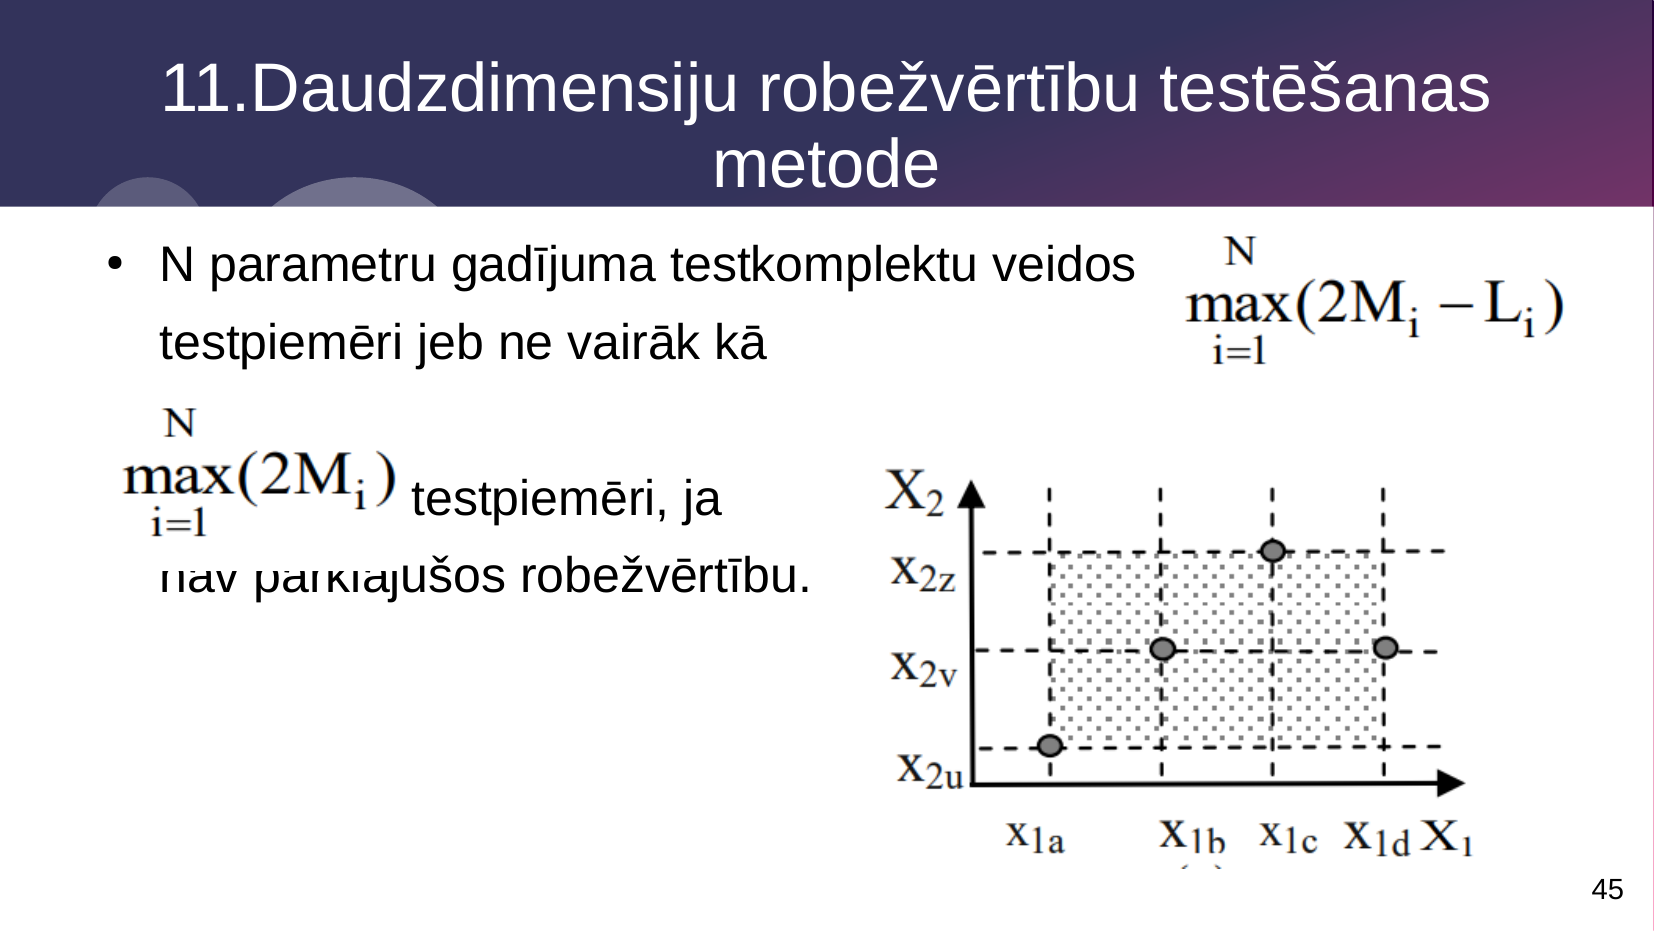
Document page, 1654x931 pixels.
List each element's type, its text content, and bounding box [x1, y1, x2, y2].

picture [862, 449, 1519, 869]
picture [1162, 210, 1580, 413]
title 11.Daudzdimensiju robežvērtību testēšanas metode [88, 44, 1565, 207]
picture [112, 374, 400, 571]
list N parametru gadījuma testkomplektu veidos testpiemēri jeb ne vairāk kā testpiemēri, ja nav pārklājušos robežvērtību. [88, 236, 1565, 827]
